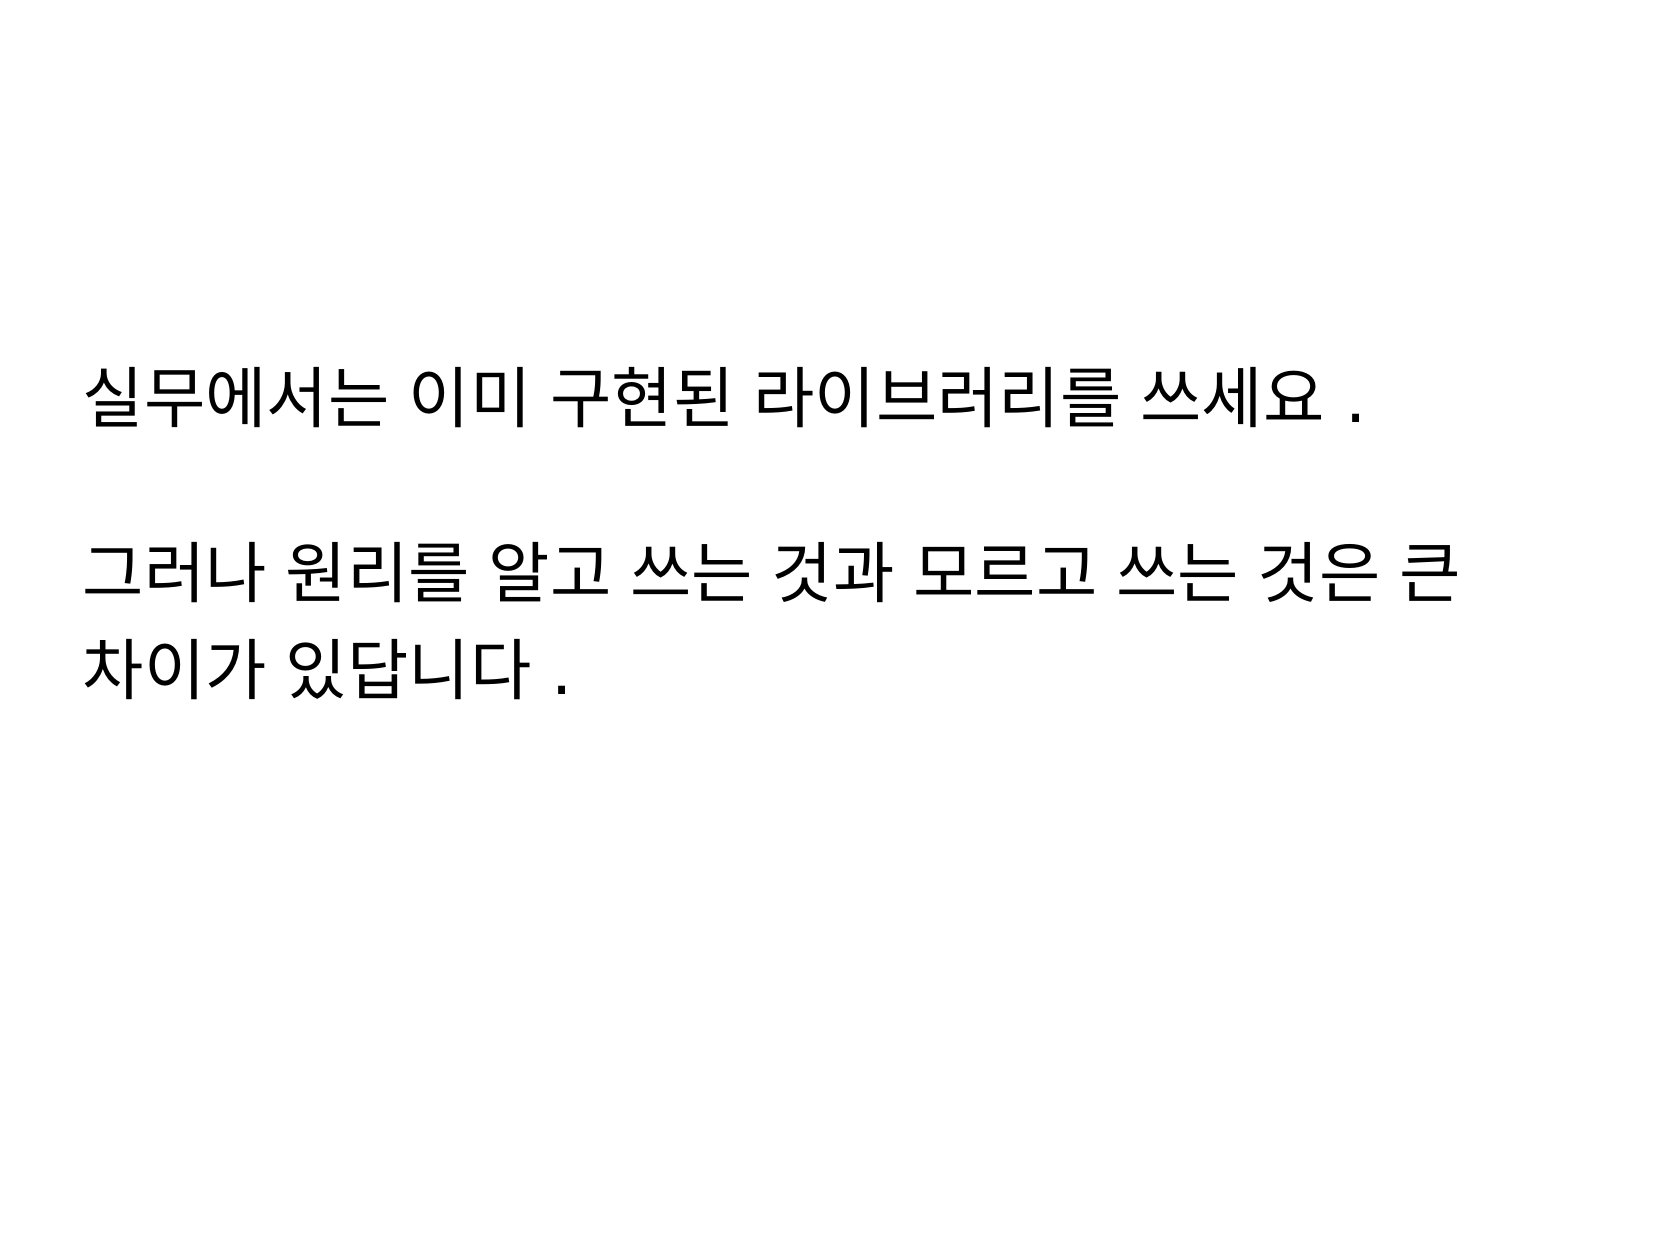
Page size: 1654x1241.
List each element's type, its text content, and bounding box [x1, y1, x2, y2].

subtitle 실무에서는 이미 구현된 라이브러리를 쓰세요. 그러나 원리를 알고 쓰는 것과 모르고 쓰는 것은 큰 차이가 있답니다. [82, 49, 1571, 1010]
